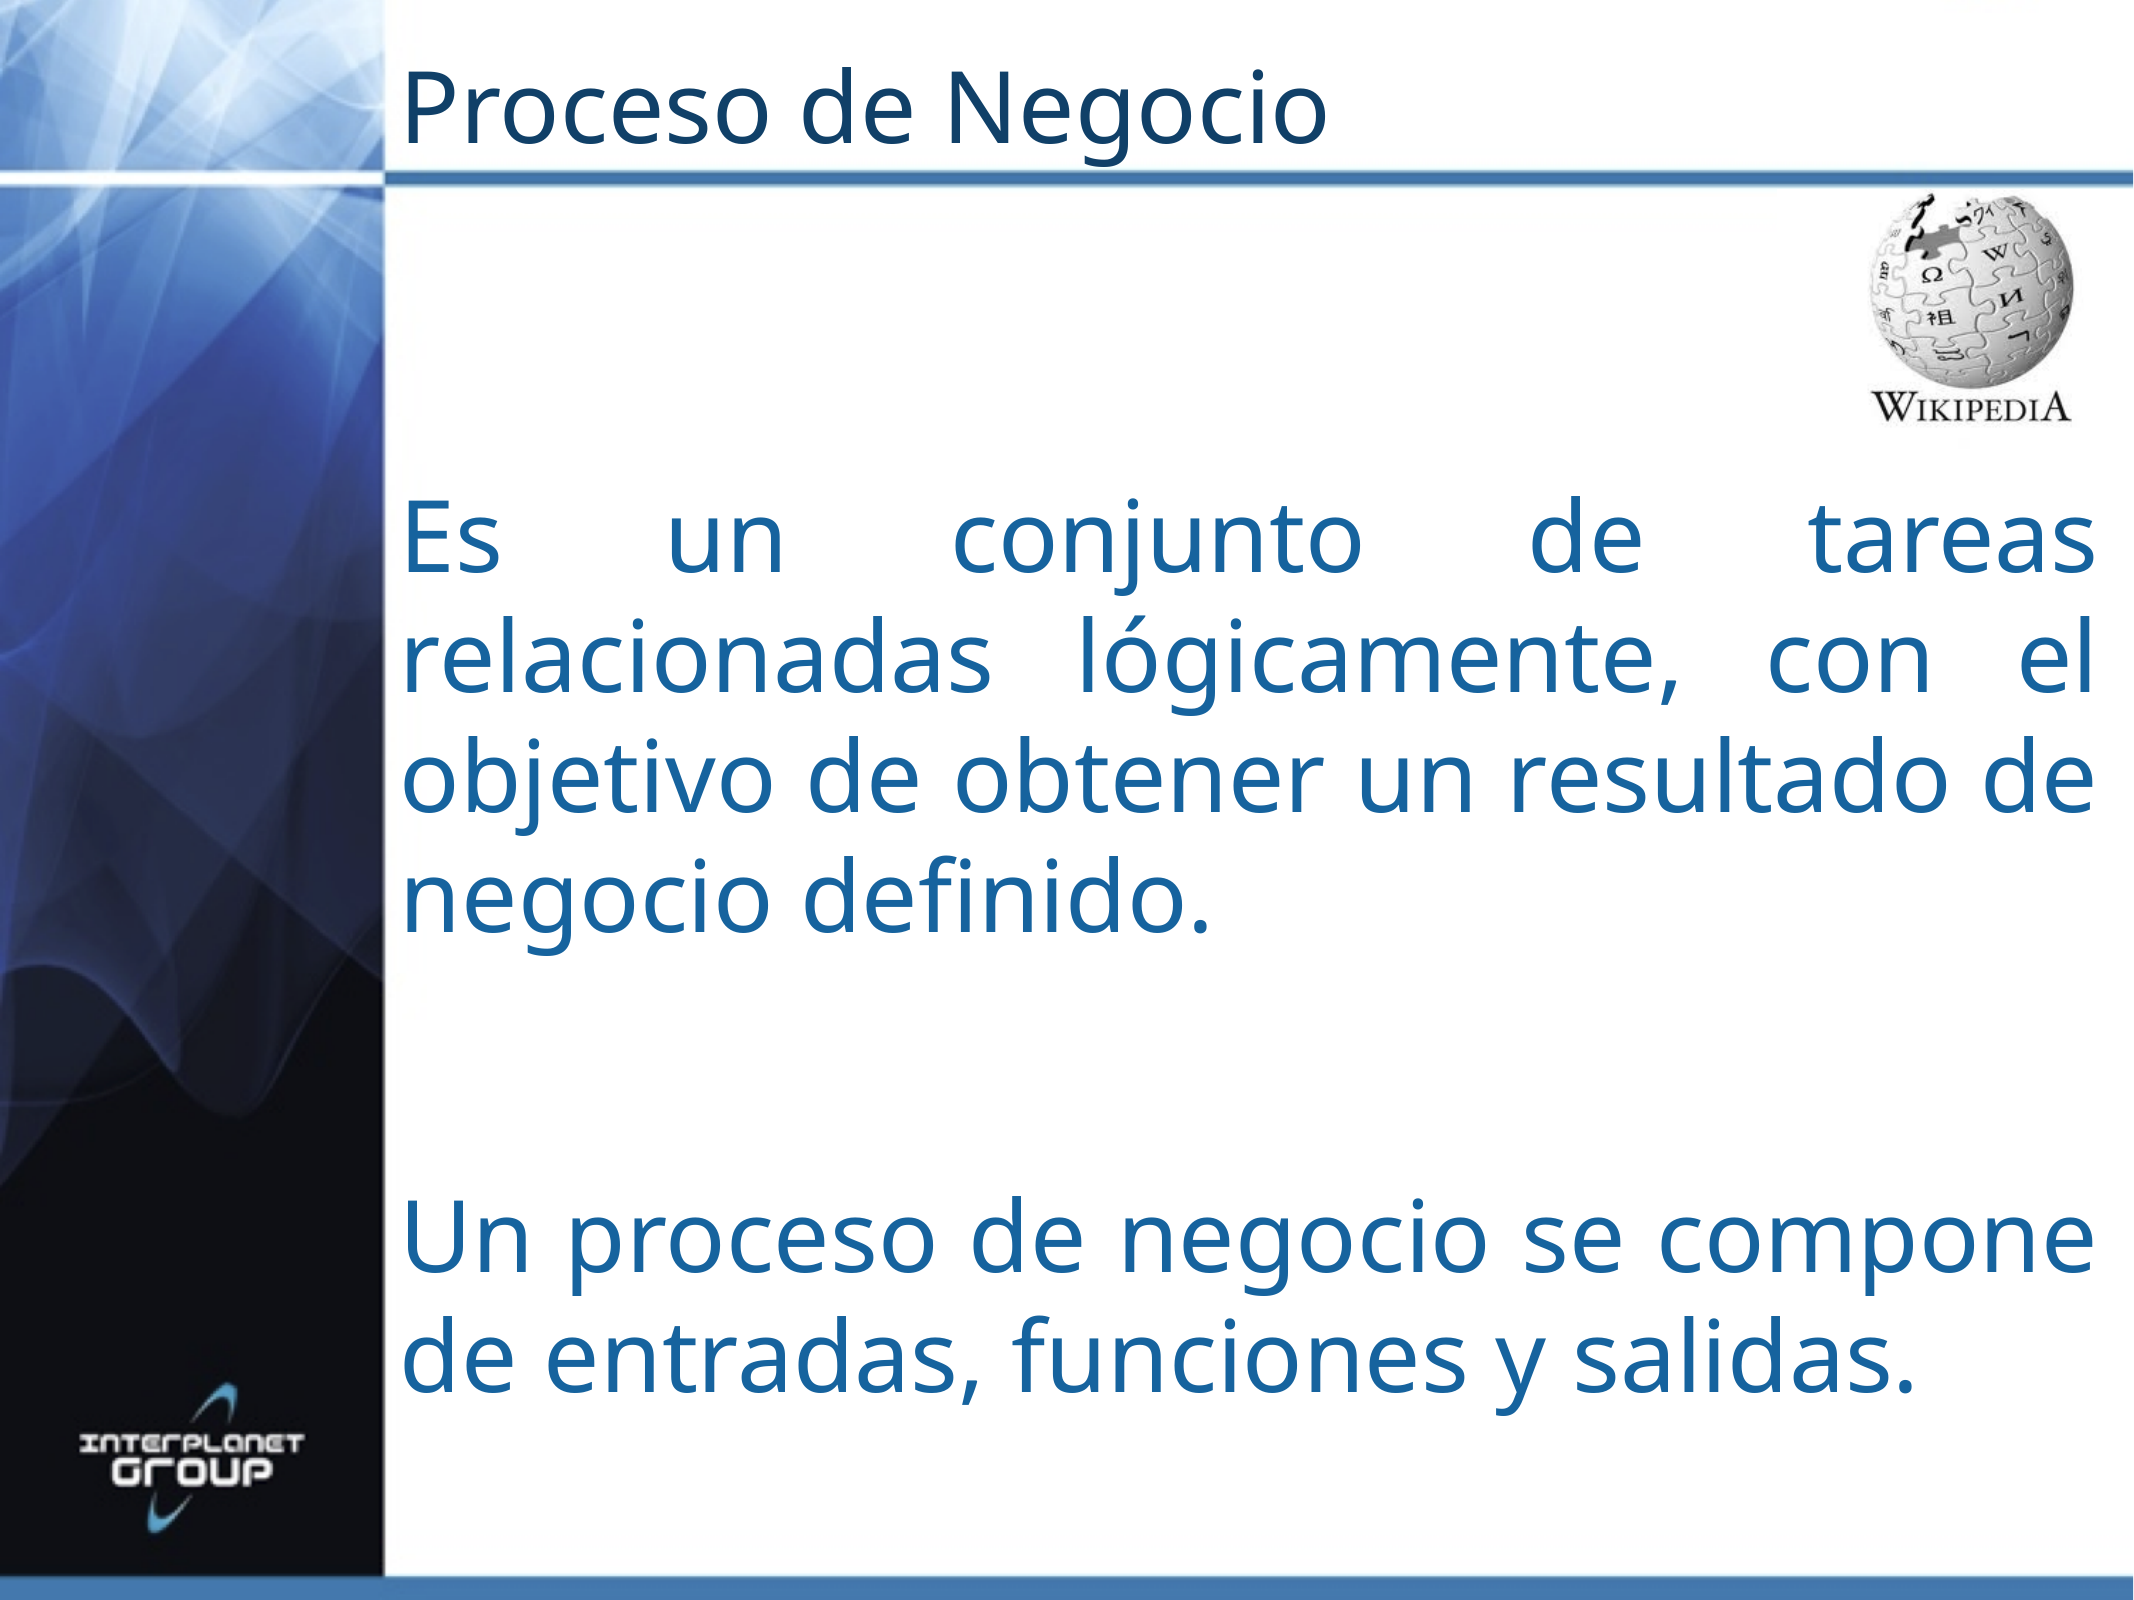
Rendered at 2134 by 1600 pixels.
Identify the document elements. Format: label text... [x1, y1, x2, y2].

title Proceso de Negocio [391, 0, 2109, 289]
picture [0, 0, 2134, 1600]
list Es un conjunto de tareas relacionadas lógicamente, con el objetivo de obtener un resultado de negocio definido. Un proceso de negocio se compone de entradas, funciones y salidas. [391, 327, 2109, 1559]
